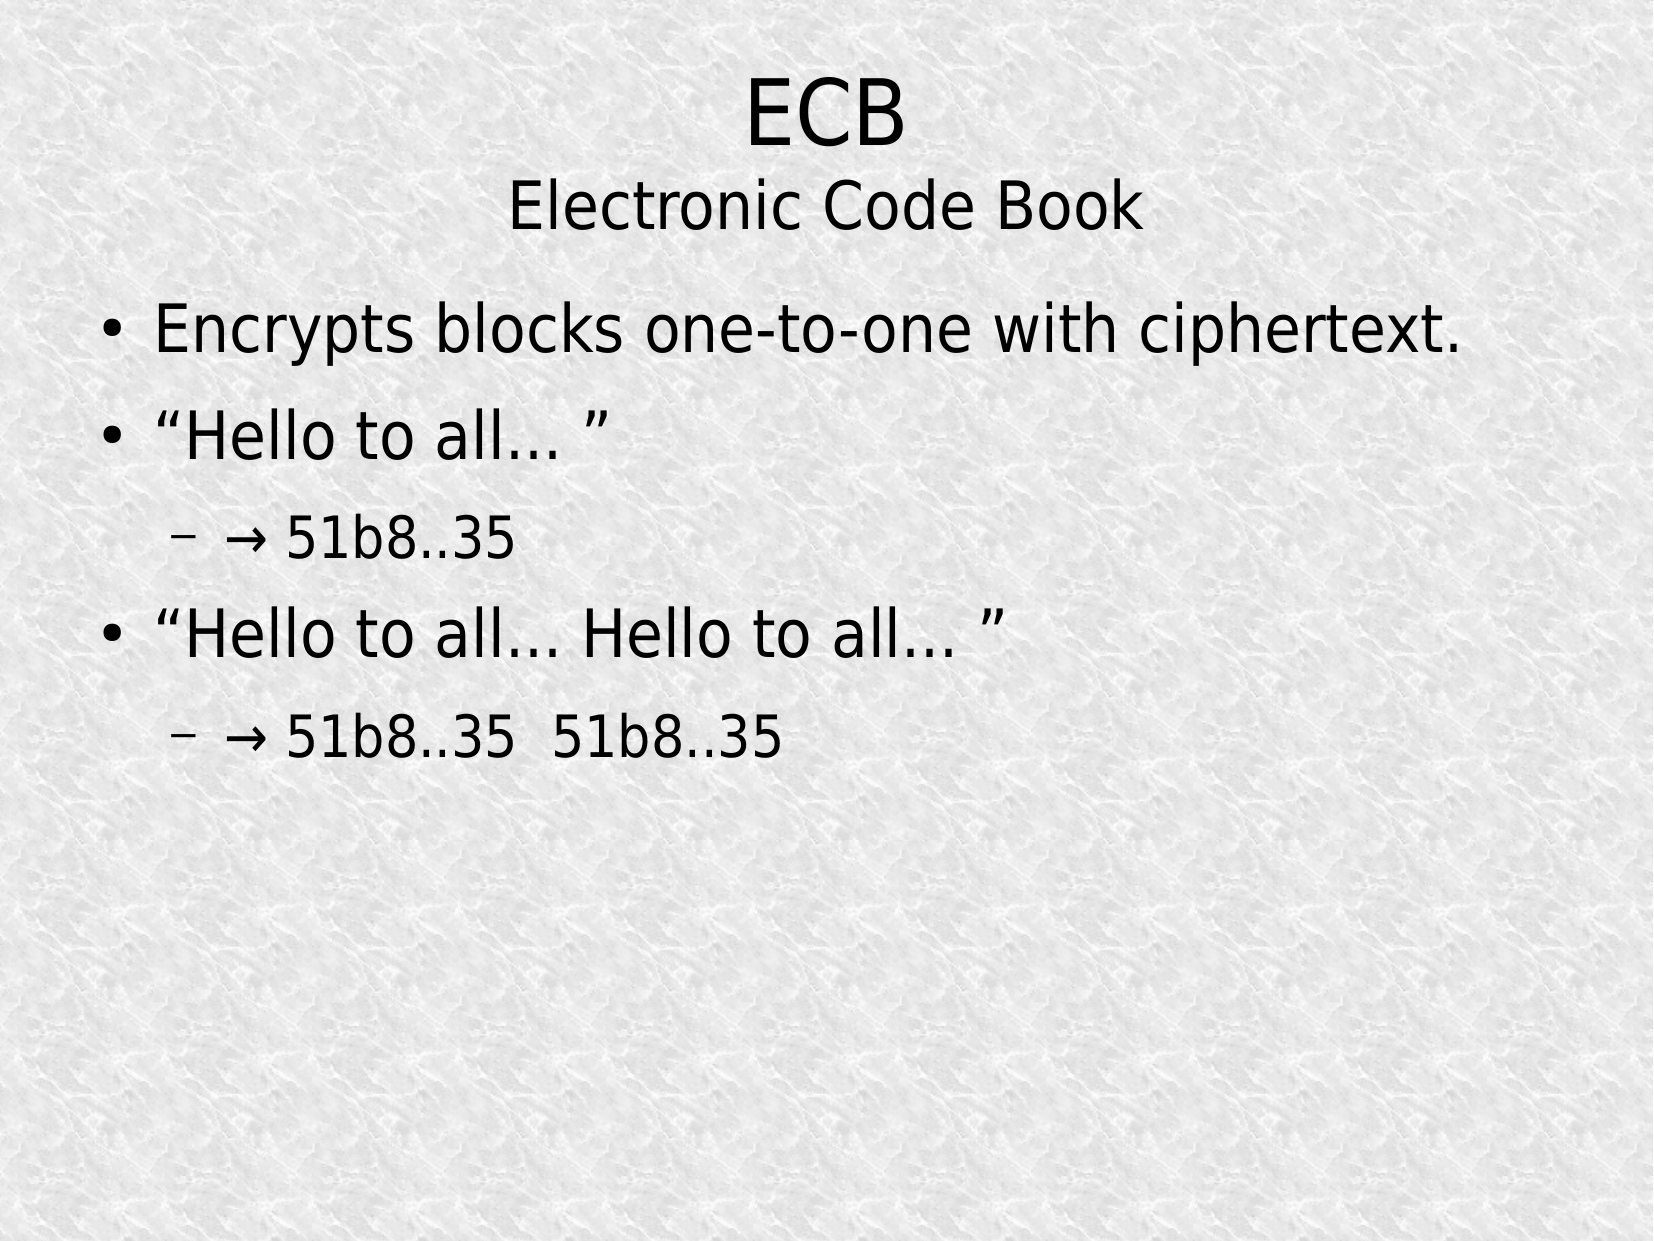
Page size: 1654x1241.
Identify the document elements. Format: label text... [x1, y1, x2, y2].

list Encrypts blocks one-to-one with ciphertext. “Hello to all... ” → 51b8..35 “Hello to all... Hello to all... ” → 51b8..35 51b8..35 [82, 290, 1538, 1010]
picture [0, 0, 1654, 1241]
title ECB Electronic Code Book [82, 49, 1571, 257]
